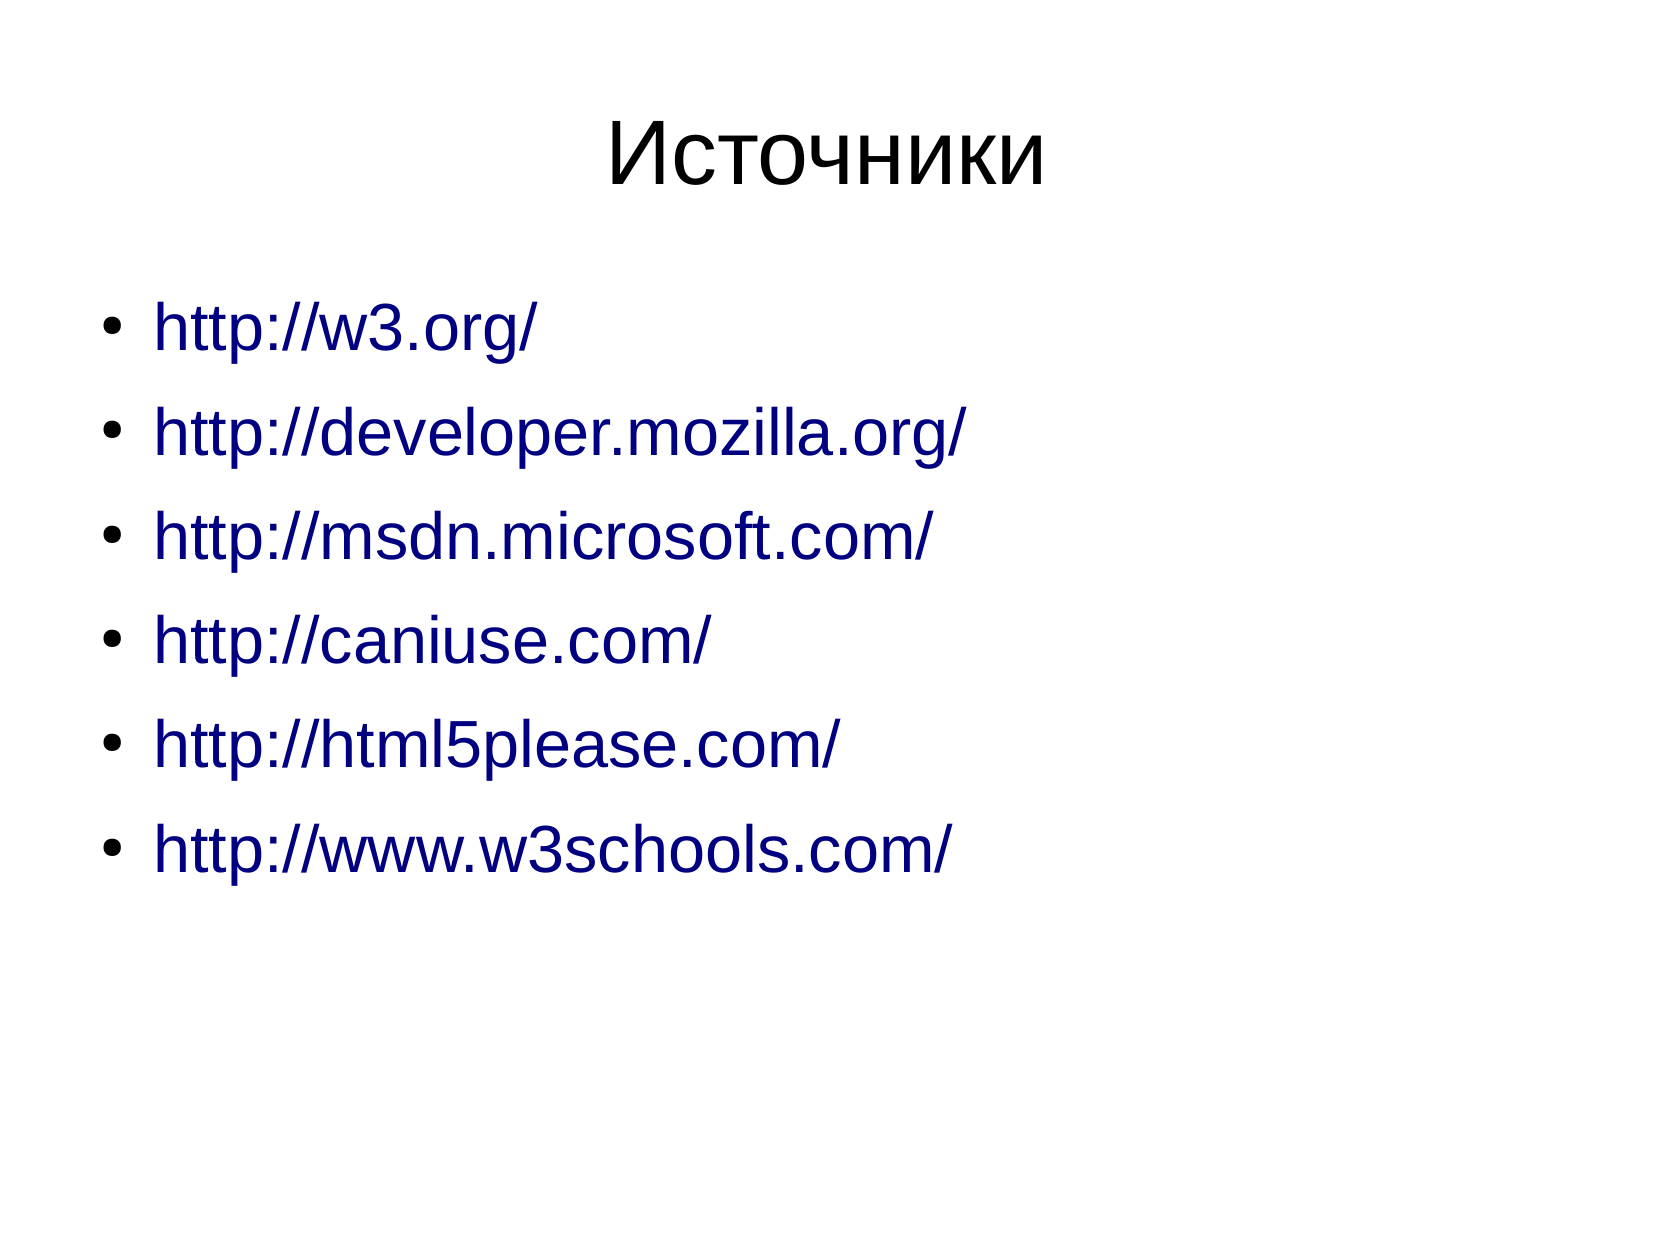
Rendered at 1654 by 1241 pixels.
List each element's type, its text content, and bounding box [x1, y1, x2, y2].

title Источники [82, 49, 1571, 257]
list http://w3.org/ http://developer.mozilla.org/ http://msdn.microsoft.com/ http://caniuse.com/ http://html5please.com/ http://www.w3schools.com/ [82, 290, 1571, 1010]
